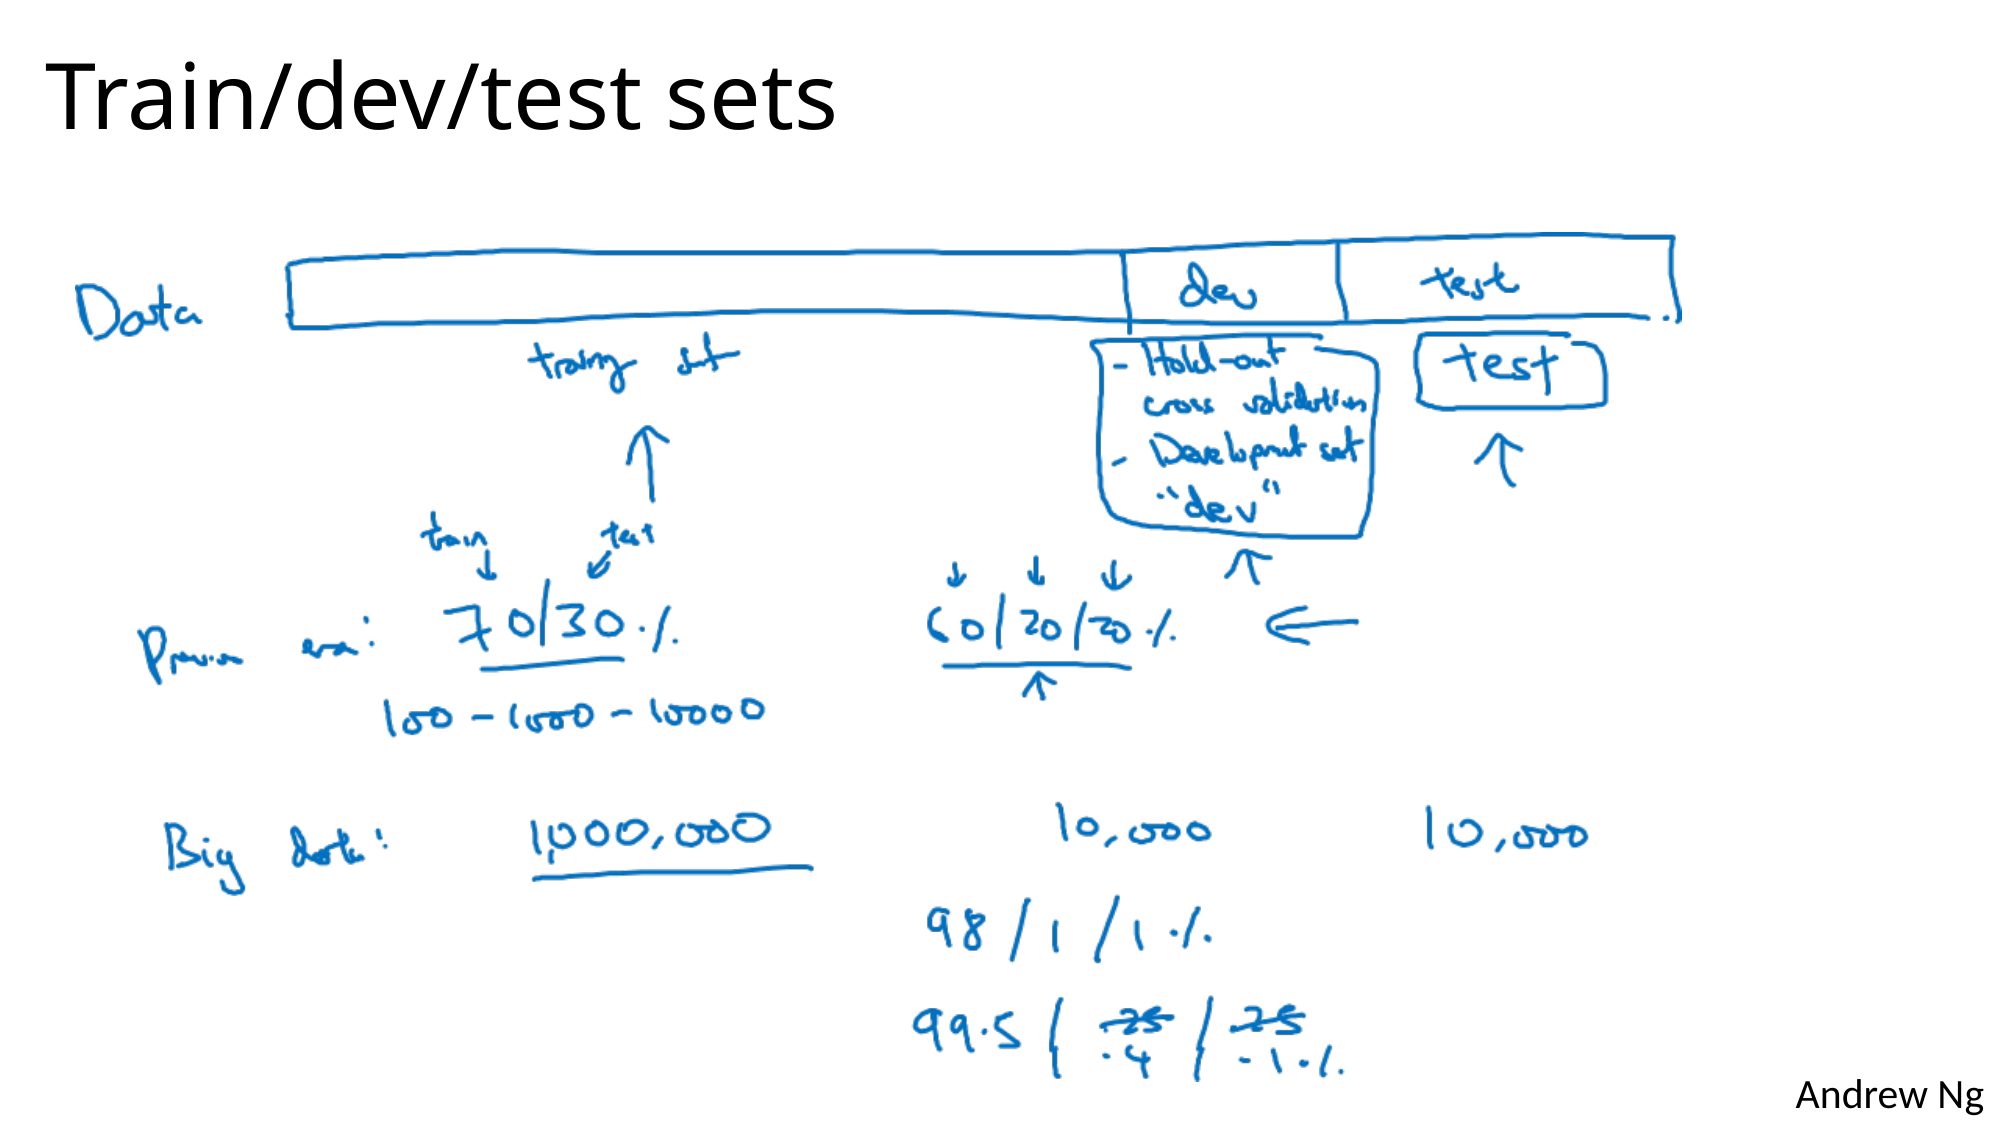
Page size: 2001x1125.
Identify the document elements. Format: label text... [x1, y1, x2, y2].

title Train/dev/test sets [30, 29, 1755, 248]
picture [75, 232, 1682, 1082]
